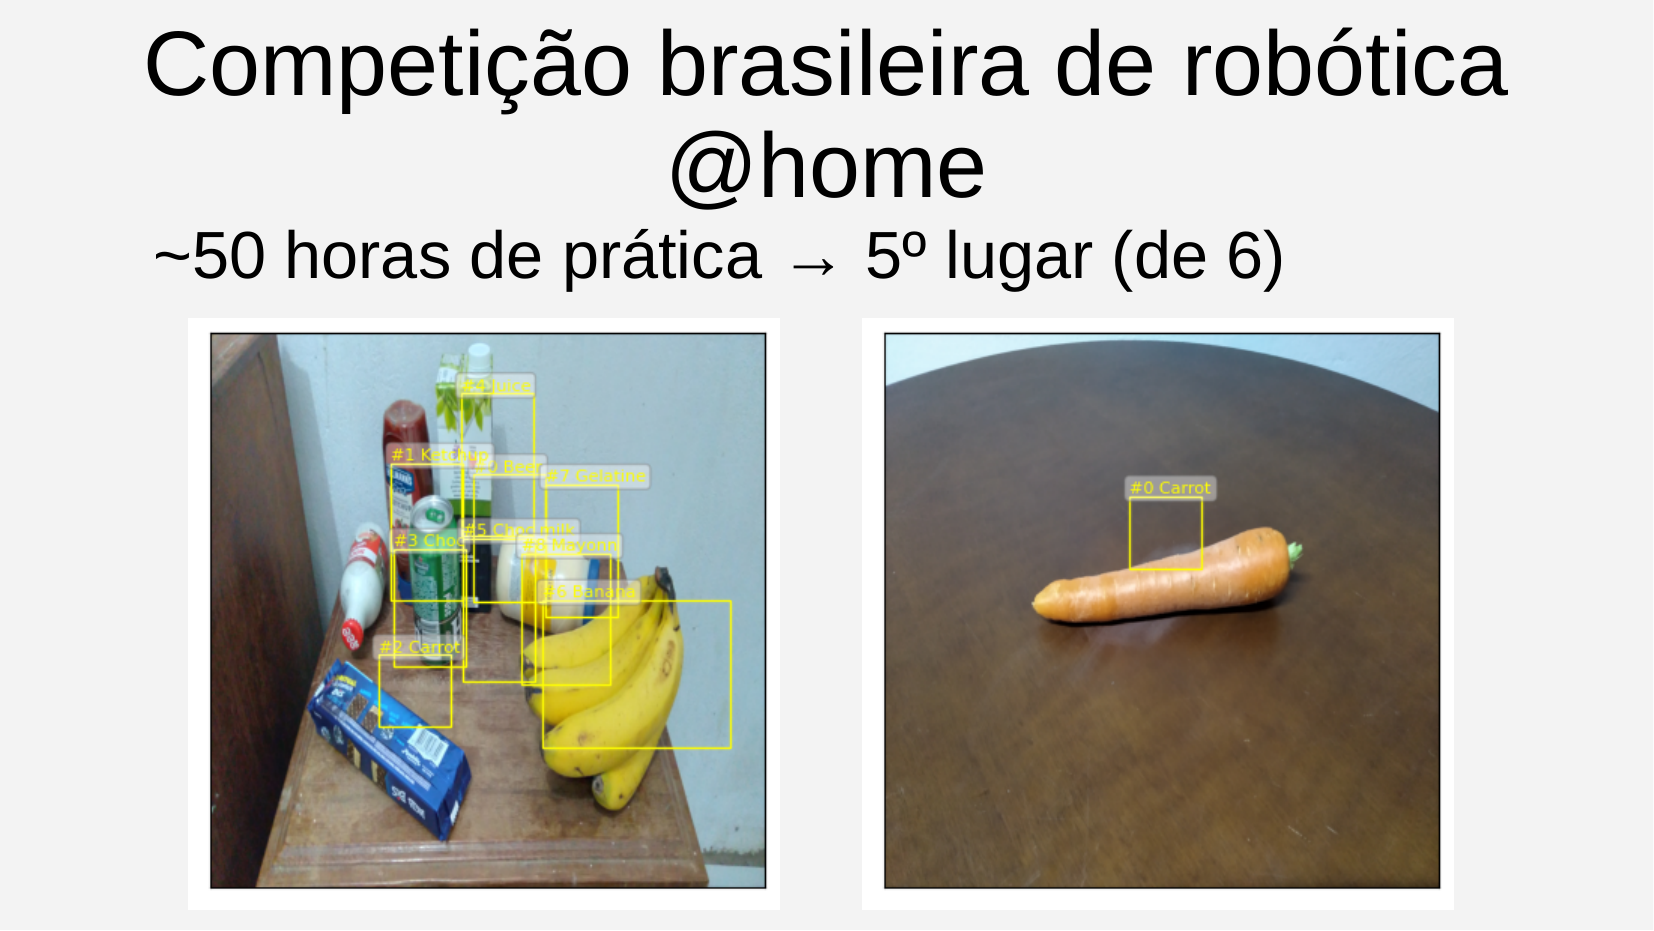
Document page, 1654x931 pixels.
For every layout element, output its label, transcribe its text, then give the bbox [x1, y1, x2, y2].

title Competição brasileira de robótica @home [82, 12, 1571, 217]
picture [862, 318, 1454, 910]
list ~50 horas de prática → 5º lugar (de 6) [82, 217, 1571, 758]
picture [188, 318, 780, 910]
